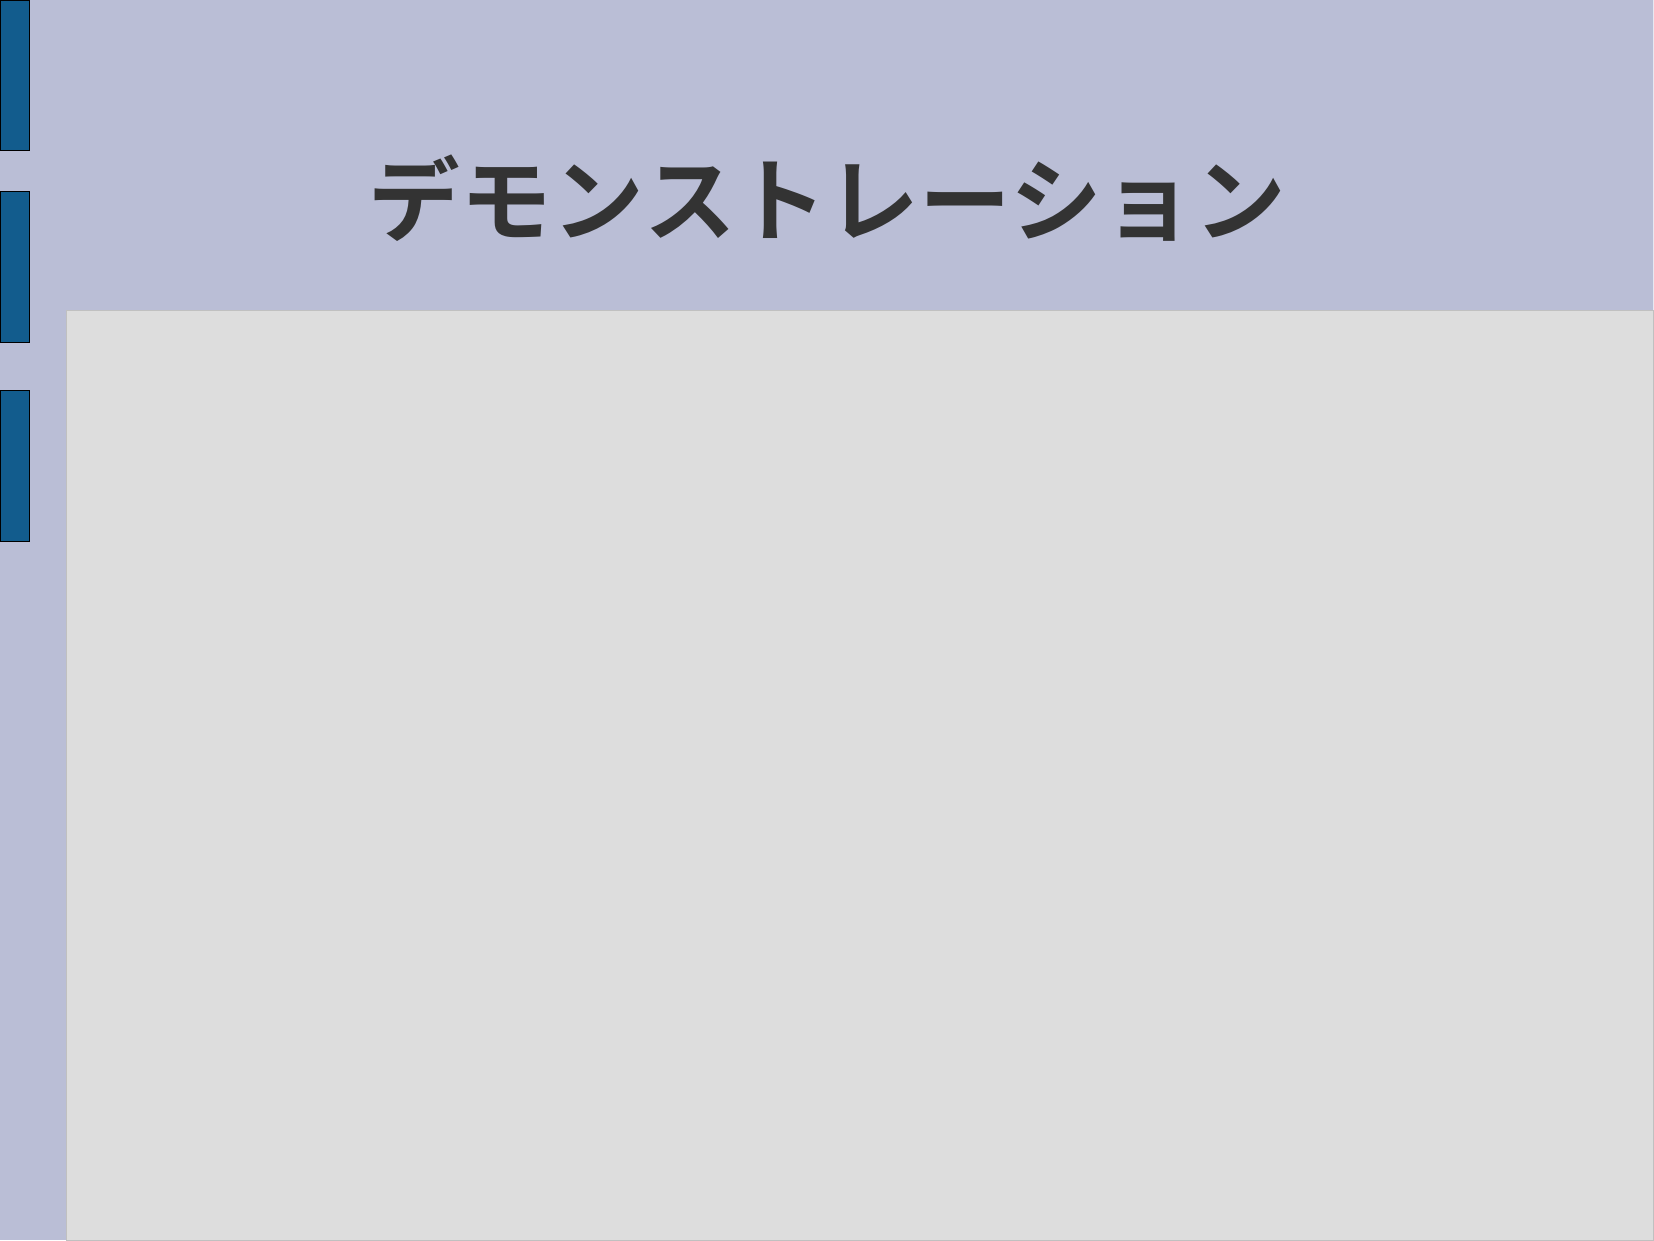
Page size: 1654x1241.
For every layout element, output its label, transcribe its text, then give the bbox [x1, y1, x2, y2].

title デモンストレーション [121, 98, 1534, 291]
